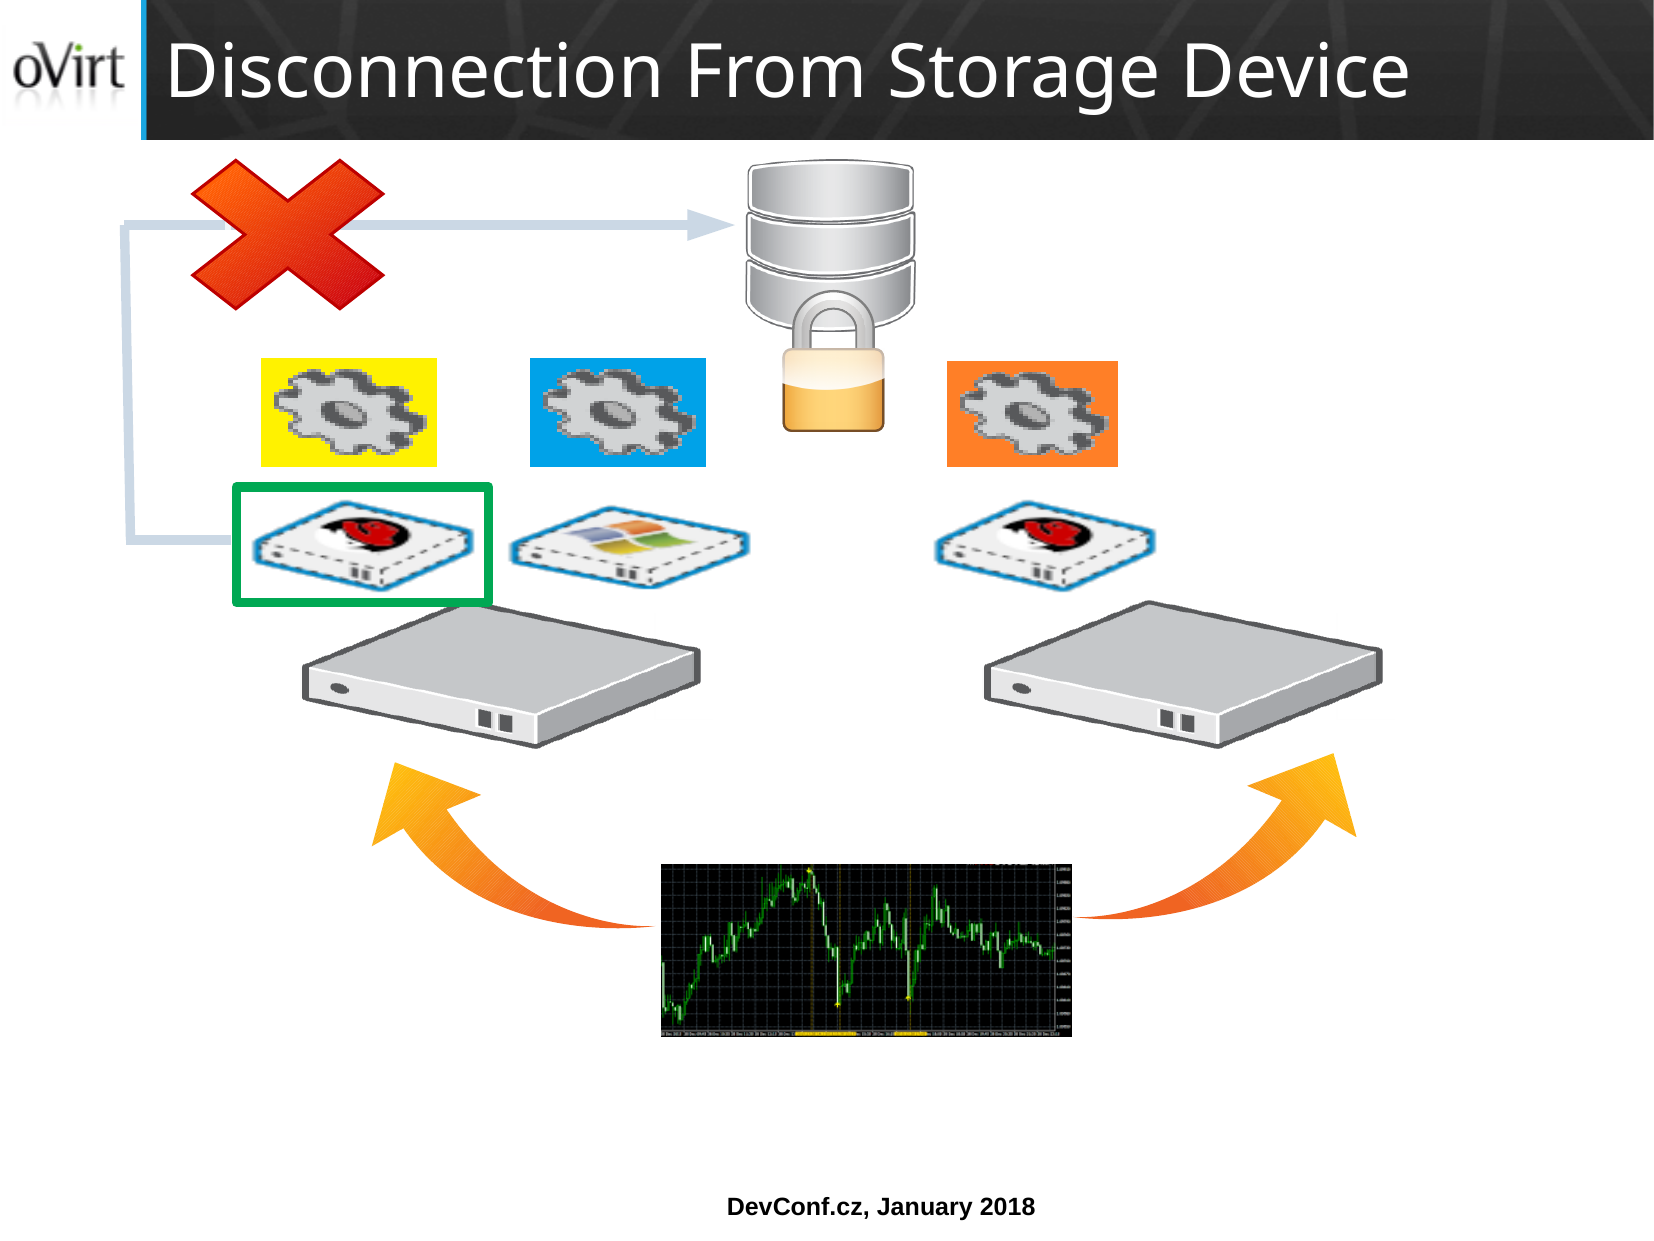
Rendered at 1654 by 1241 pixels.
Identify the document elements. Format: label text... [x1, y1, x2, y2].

picture [947, 361, 1118, 467]
picture [661, 491, 1432, 1037]
picture [241, 491, 484, 598]
picture [544, 370, 695, 454]
title Disconnection From Storage Device [164, 11, 1653, 126]
picture [746, 159, 916, 441]
picture [261, 485, 764, 758]
picture [0, 0, 1654, 467]
text_box [452, 159, 746, 346]
text_box [112, 194, 231, 616]
picture [369, 760, 658, 933]
